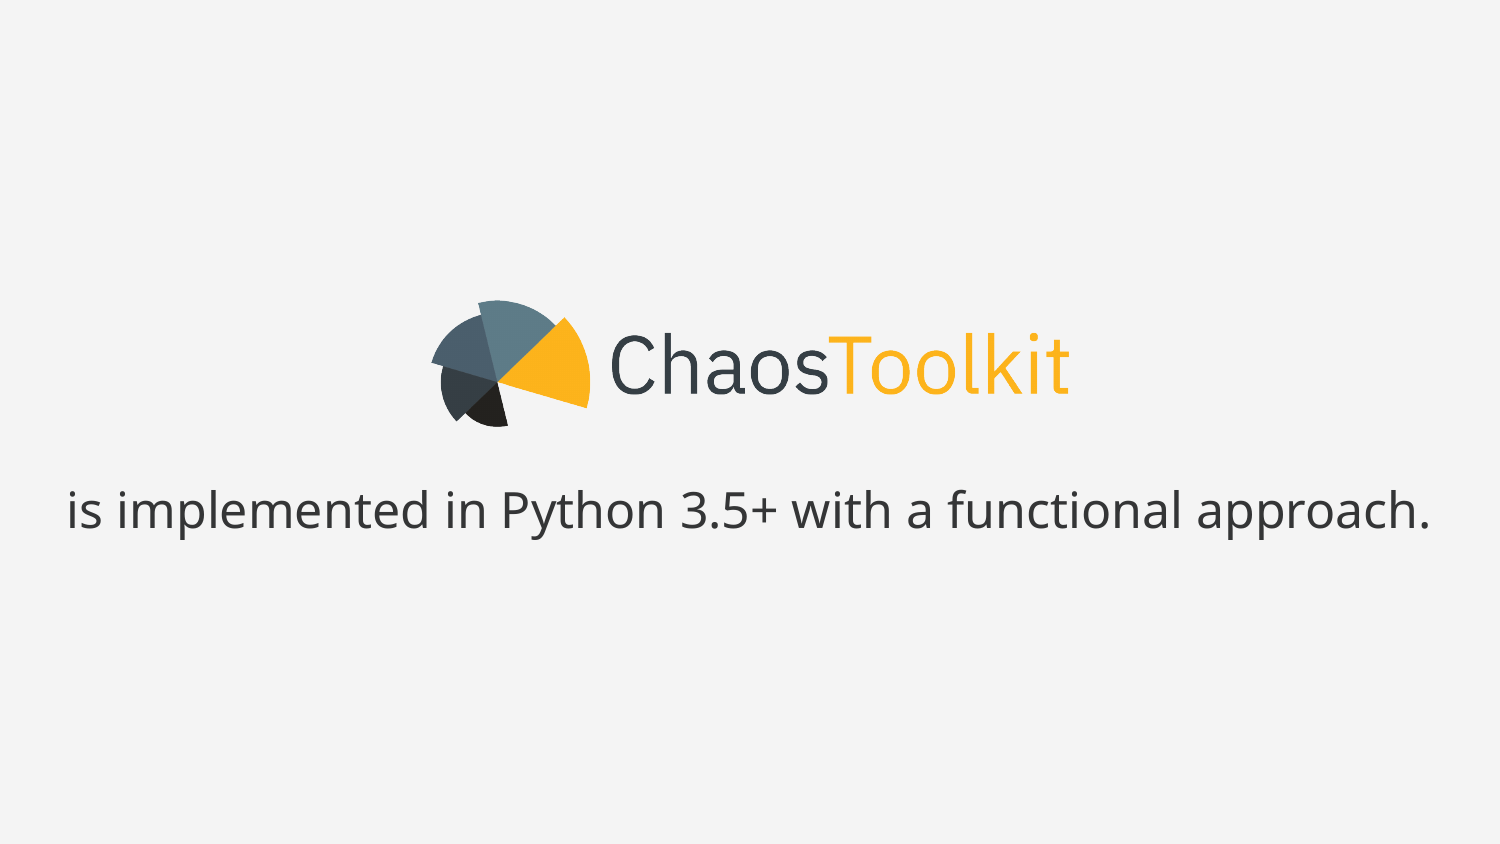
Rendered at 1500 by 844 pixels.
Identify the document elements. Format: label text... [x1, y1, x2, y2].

picture [431, 300, 1069, 427]
list is implemented in Python 3.5+ with a functional approach. [51, 463, 1449, 650]
